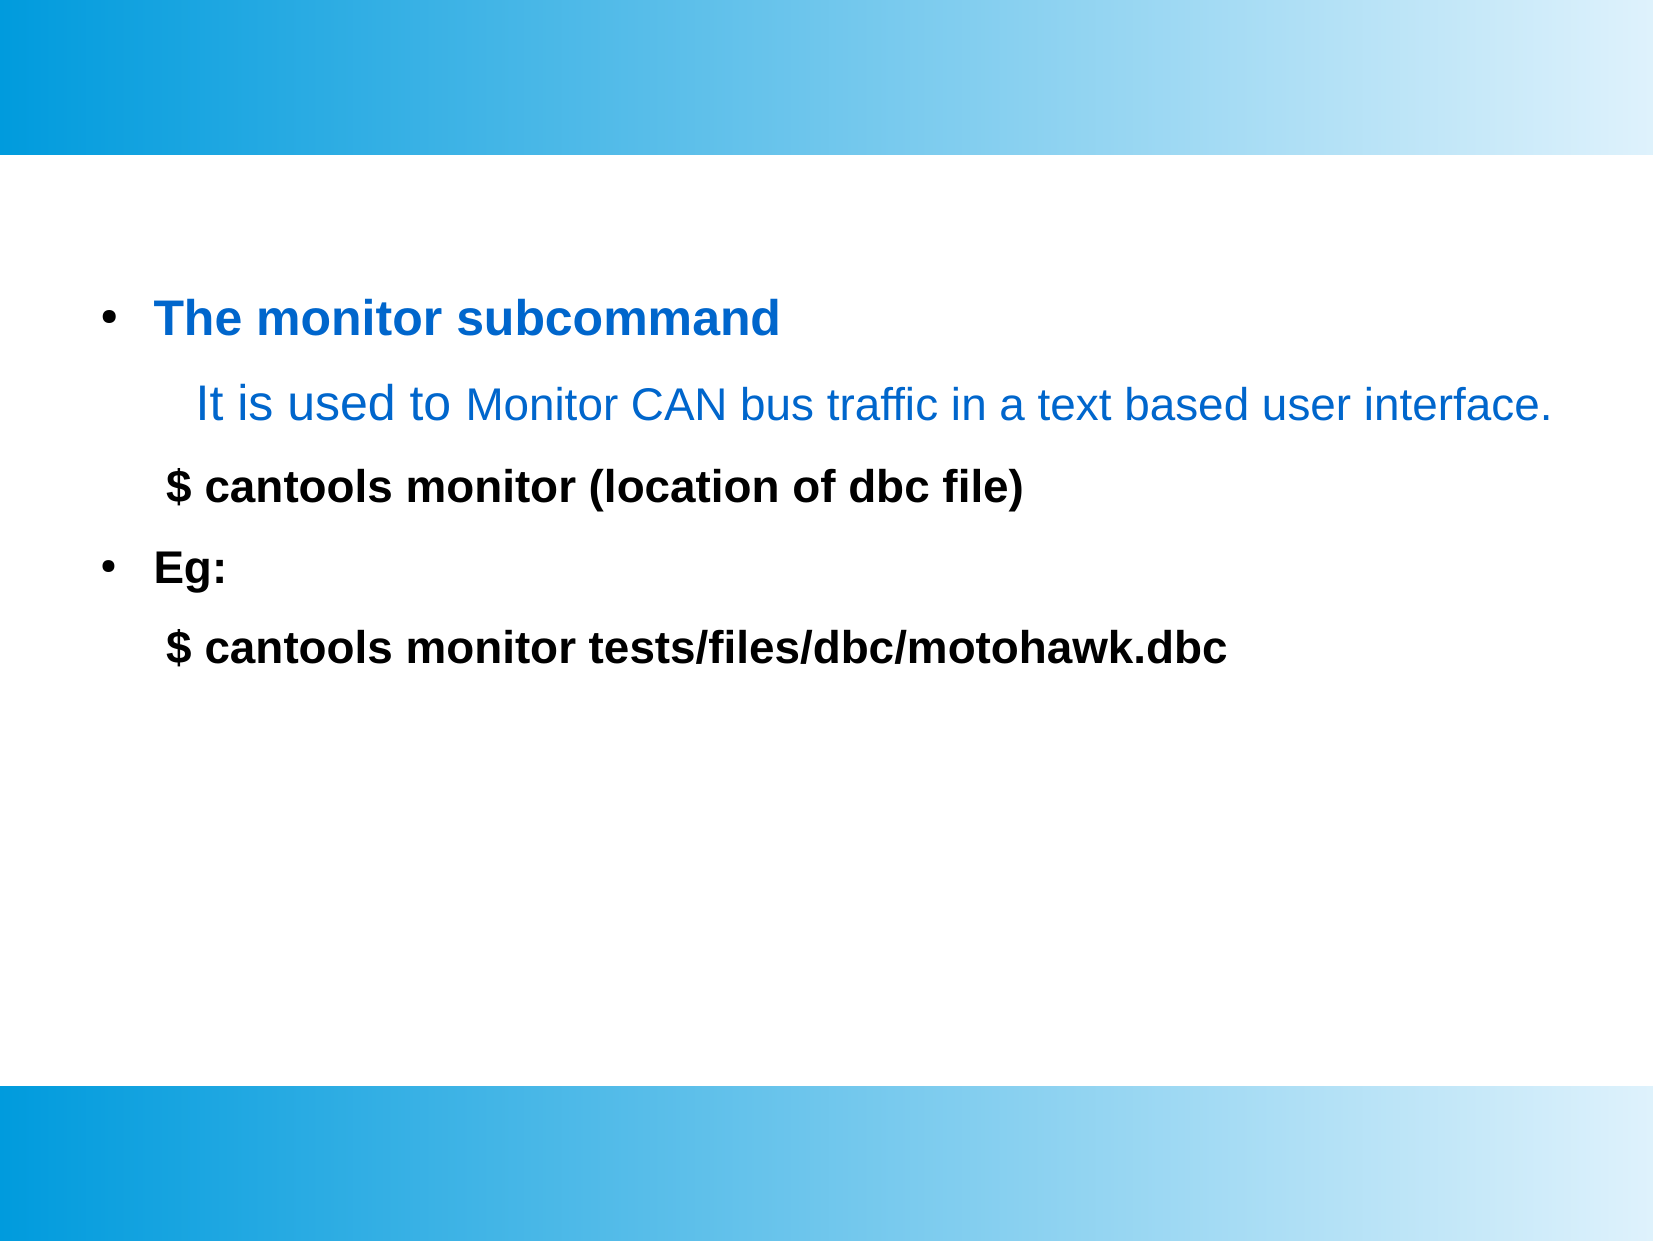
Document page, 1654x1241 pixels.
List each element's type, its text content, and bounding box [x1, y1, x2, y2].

list The monitor subcommand It is used to Monitor CAN bus traffic in a text based user interface. $ cantools monitor (location of dbc file) Eg: $ cantools monitor tests/files/dbc/motohawk.dbc [82, 290, 1571, 1010]
